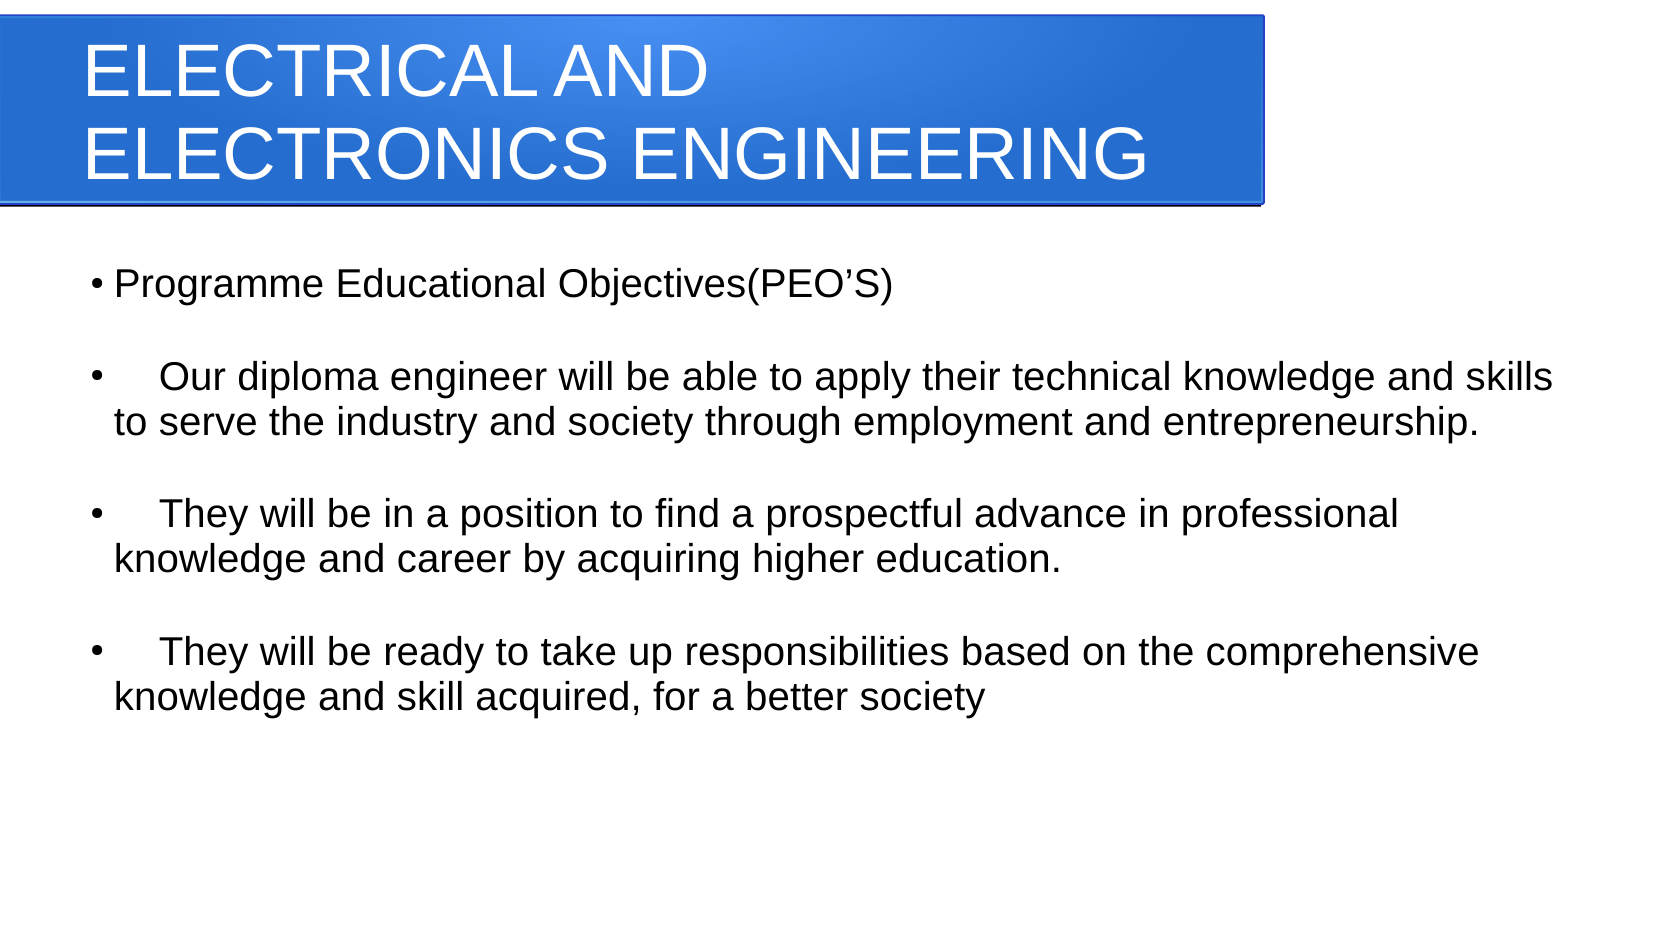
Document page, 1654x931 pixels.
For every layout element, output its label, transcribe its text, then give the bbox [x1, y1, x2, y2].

title ELECTRICAL AND ELECTRONICS ENGINEERING [82, 29, 1235, 196]
list Programme Educational Objectives(PEO’S) Our diploma engineer will be able to apply their technical knowledge and skills to serve the industry and society through employment and entrepreneurship. They will be in a position to find a prospectful advance in professional knowledge and career by acquiring higher education. They will be ready to take up responsibilities based on the comprehensive knowledge and skill acquired, for a better society [82, 224, 1571, 764]
